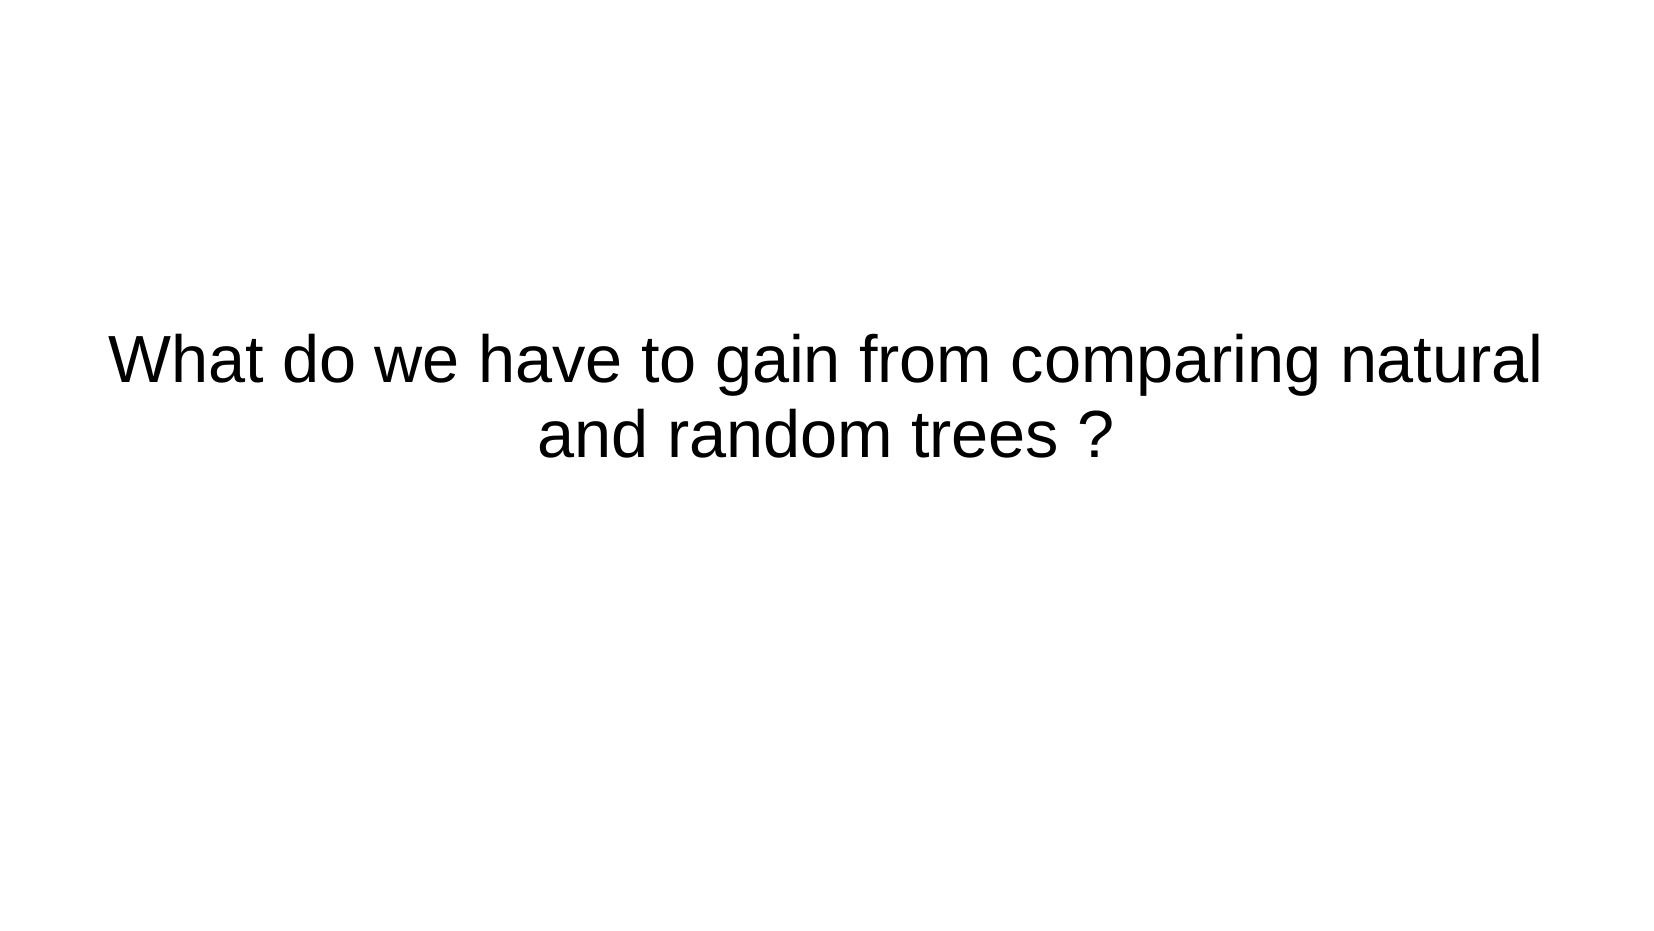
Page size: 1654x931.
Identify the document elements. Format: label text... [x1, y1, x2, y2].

subtitle What do we have to gain from comparing natural and random trees ? [82, 37, 1571, 757]
